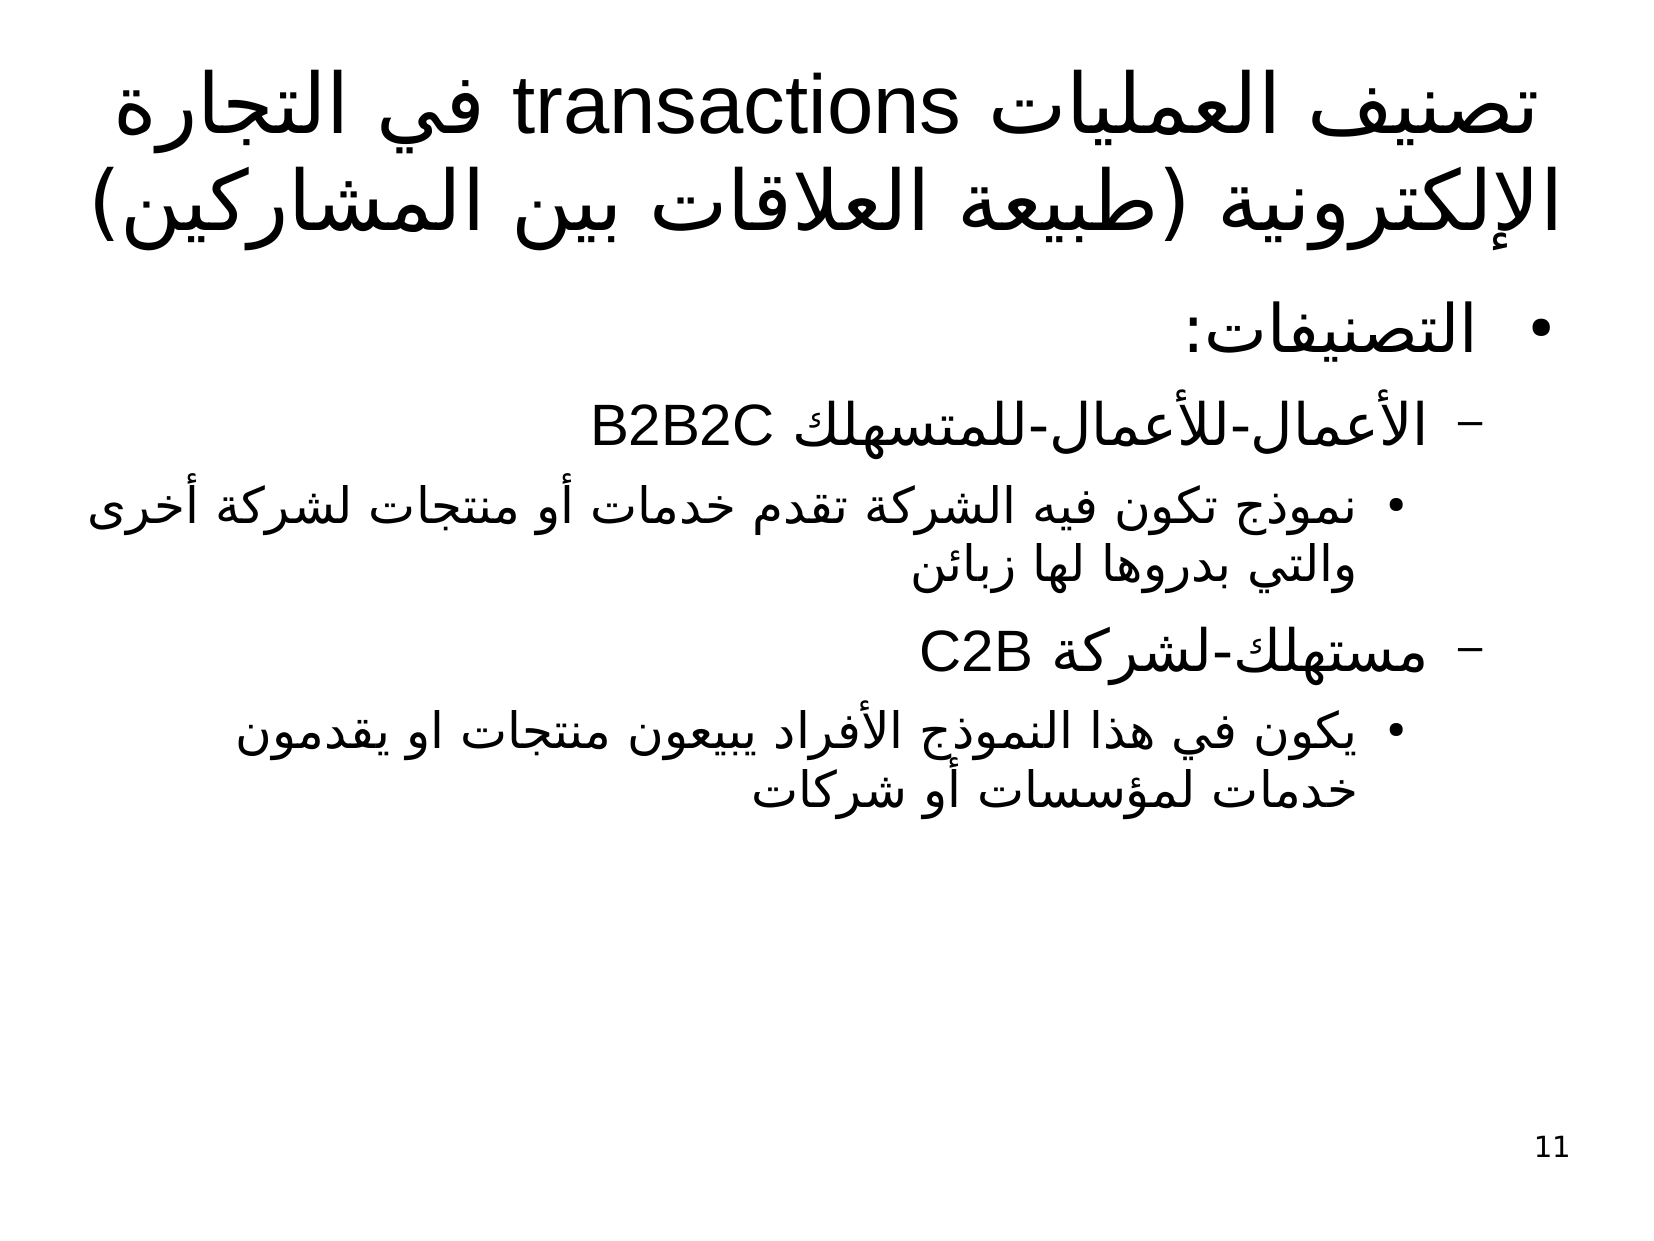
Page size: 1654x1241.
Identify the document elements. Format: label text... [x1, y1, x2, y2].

list التصنيفات: الأعمال-للأعمال-للمتسهلك B2B2C نموذج تكون فيه الشركة تقدم خدمات أو منتجات لشركة أخرى والتي بدروها لها زبائن مستهلك-لشركة C2B يكون في هذا النموذج الأفراد يبيعون منتجات او يقدمون خدمات لمؤسسات أو شركات [82, 290, 1571, 1010]
title تصنيف العمليات transactions في التجارة الإلكترونية (طبيعة العلاقات بين المشاركين) [82, 49, 1571, 257]
